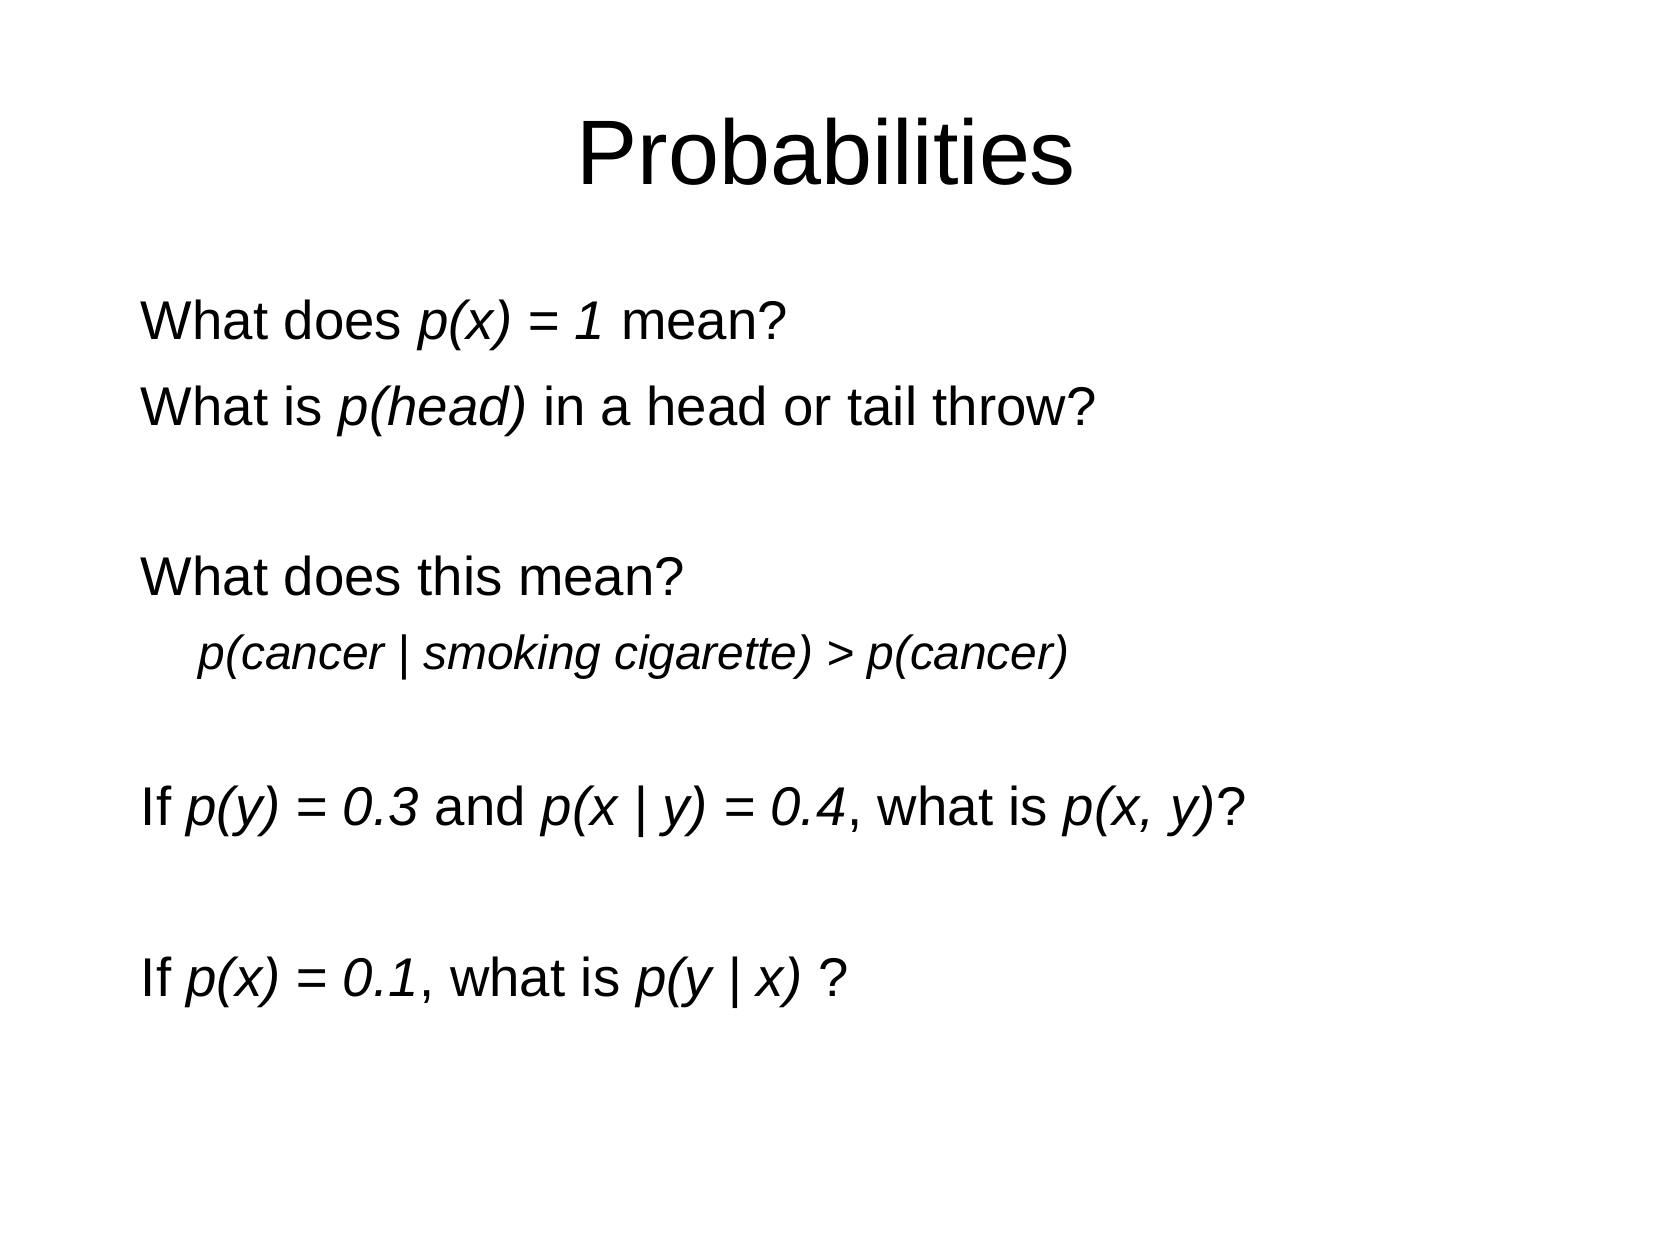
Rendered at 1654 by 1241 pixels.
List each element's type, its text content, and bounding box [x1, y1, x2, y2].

title Probabilities [82, 49, 1571, 257]
list What does p(x) = 1 mean? What is p(head) in a head or tail throw? What does this mean? p(cancer | smoking cigarette) > p(cancer) If p(y) = 0.3 and p(x | y) = 0.4, what is p(x, y)? If p(x) = 0.1, what is p(y | x) ? [82, 290, 1571, 1010]
